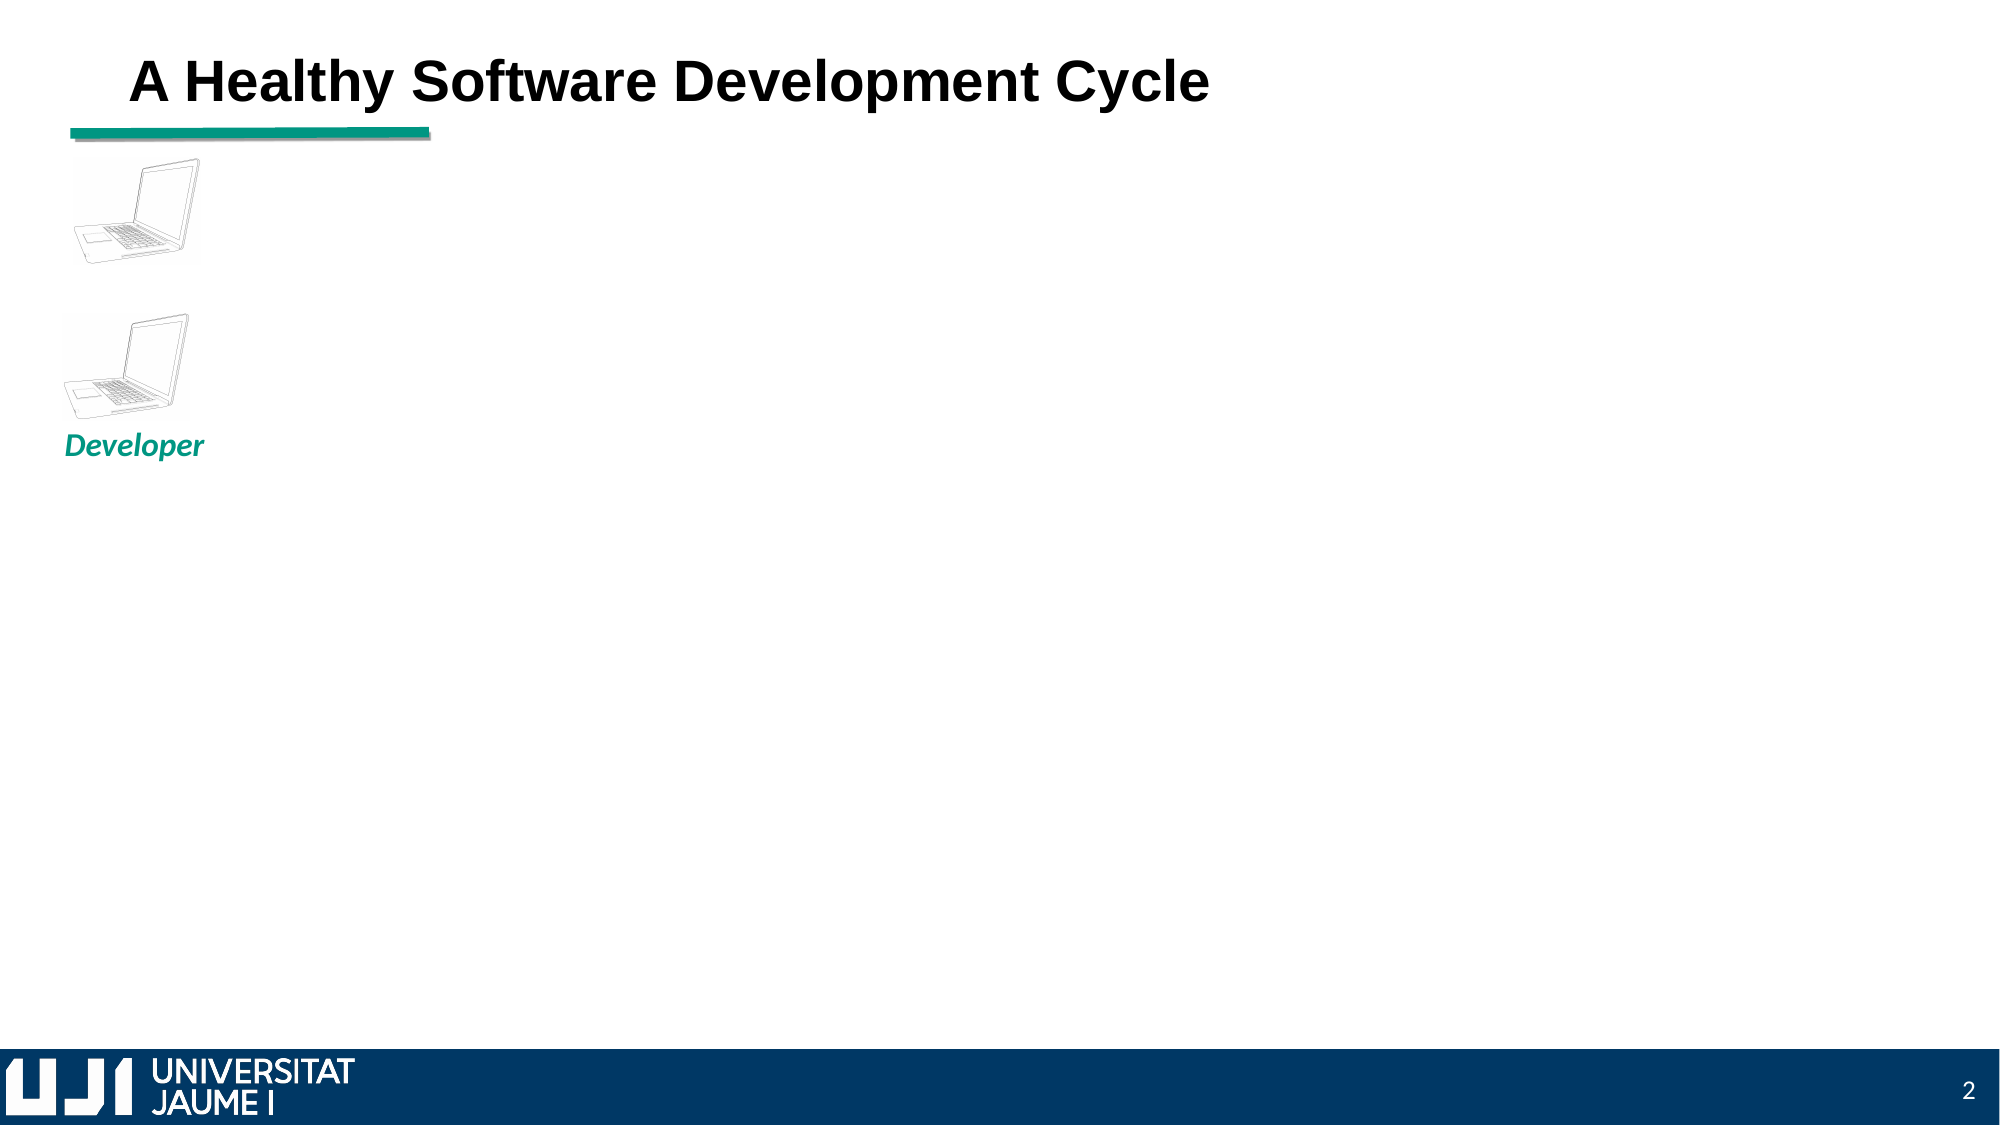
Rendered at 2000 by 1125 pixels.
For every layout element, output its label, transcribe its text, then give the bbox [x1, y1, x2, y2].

picture [73, 157, 201, 265]
slide_number <number> [1871, 1057, 1991, 1125]
picture [62, 313, 190, 421]
picture [0, 1049, 2000, 1125]
text_box Developer [49, 415, 223, 472]
text_box A Healthy Software Development Cycle [113, 0, 1768, 196]
